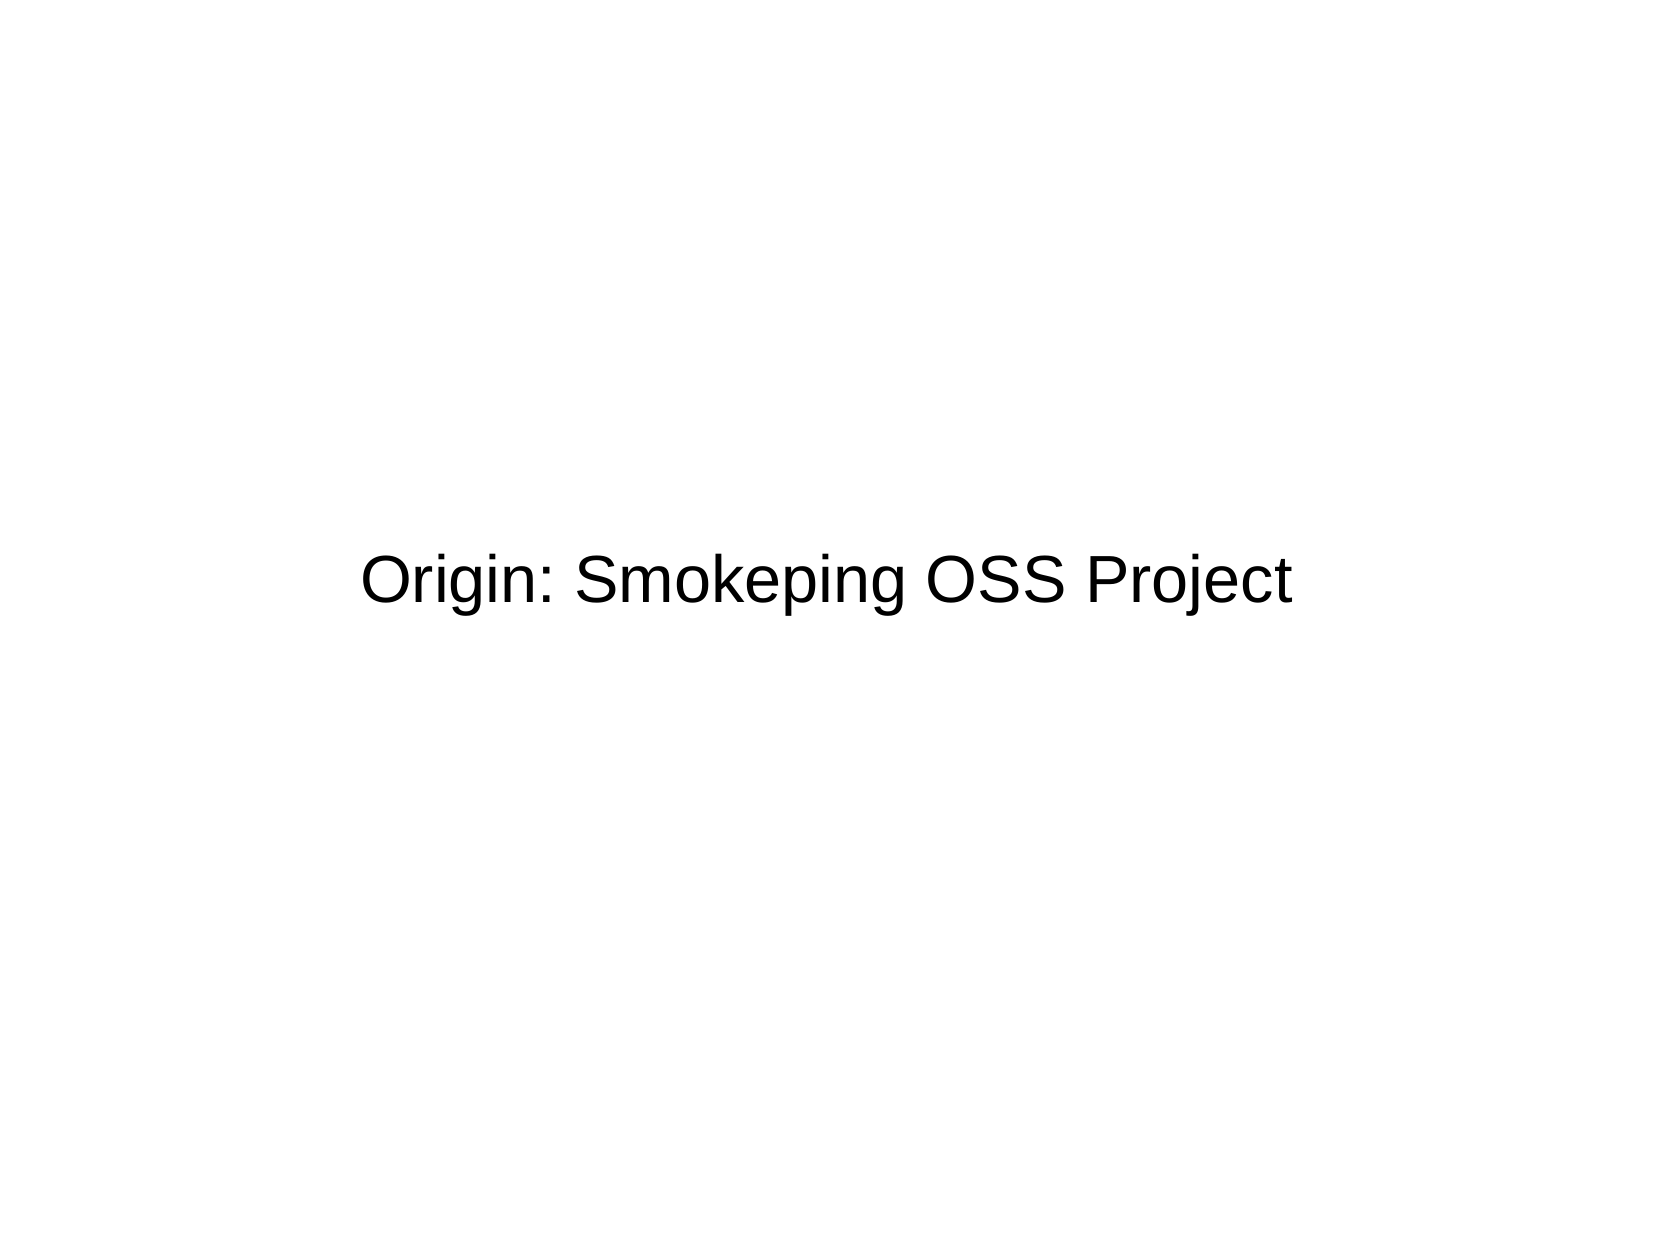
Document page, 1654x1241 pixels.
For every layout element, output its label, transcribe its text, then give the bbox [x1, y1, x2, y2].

subtitle Origin: Smokeping OSS Project [82, 49, 1571, 1109]
